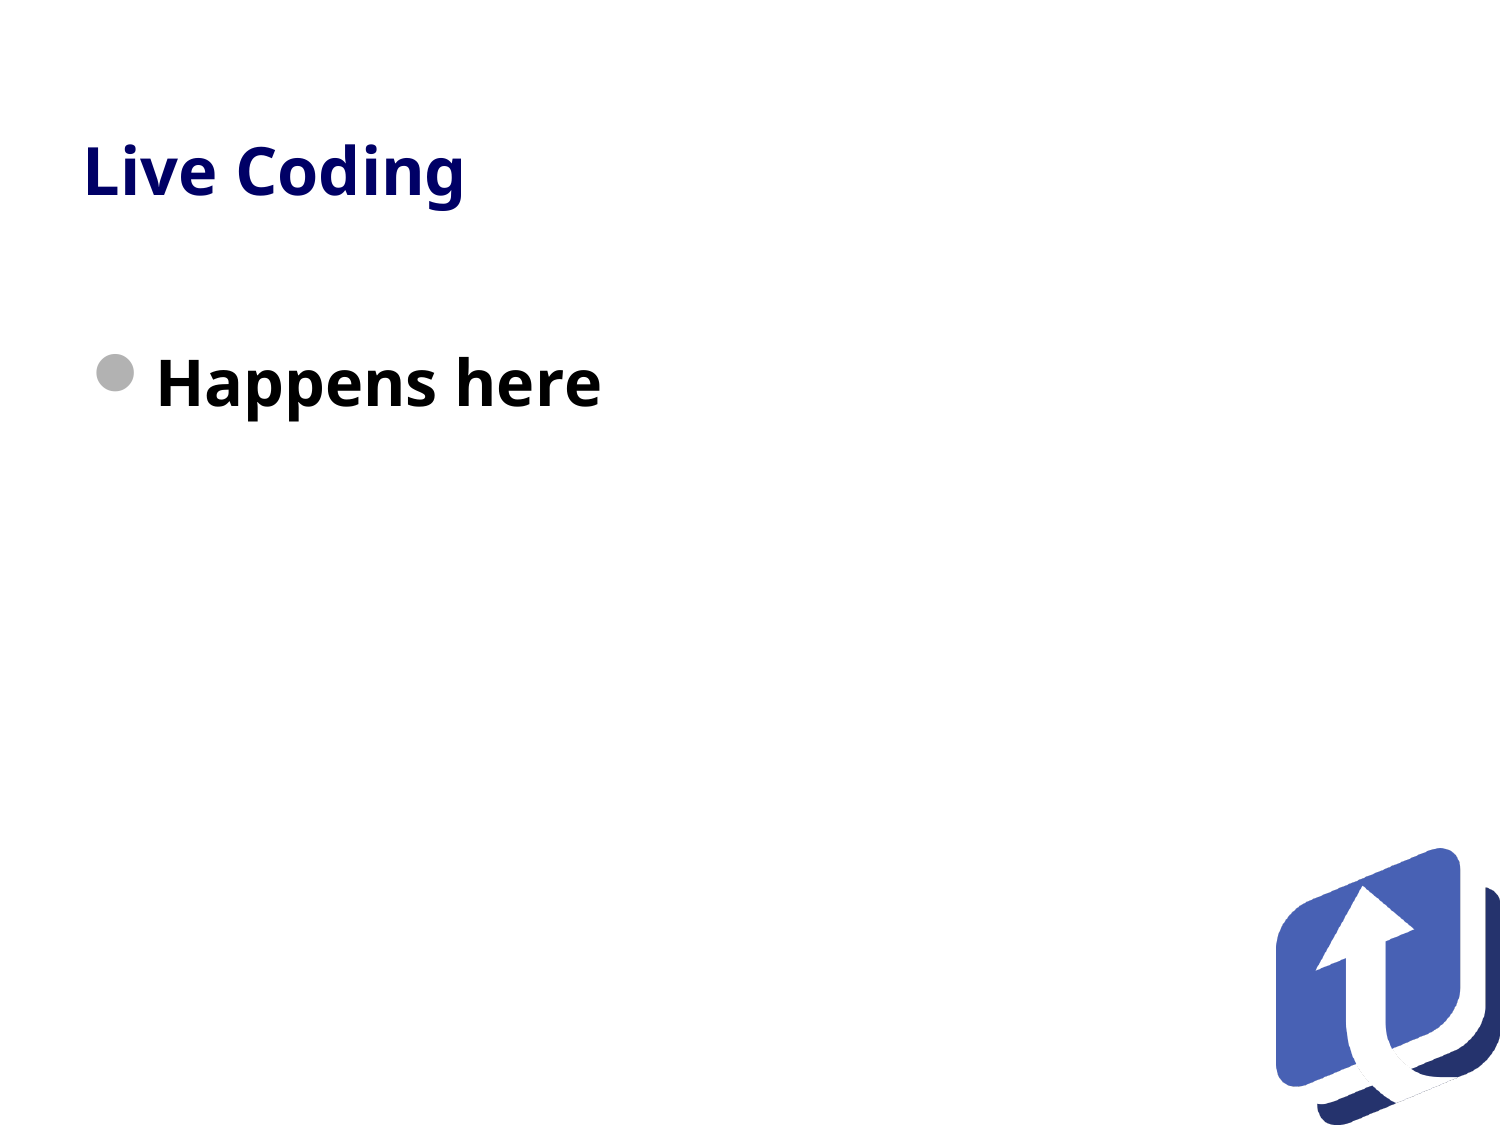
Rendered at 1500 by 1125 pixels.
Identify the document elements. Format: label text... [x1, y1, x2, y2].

picture [1276, 848, 1500, 1125]
title Live Coding [74, 97, 1423, 242]
list Happens here [74, 307, 1273, 1085]
